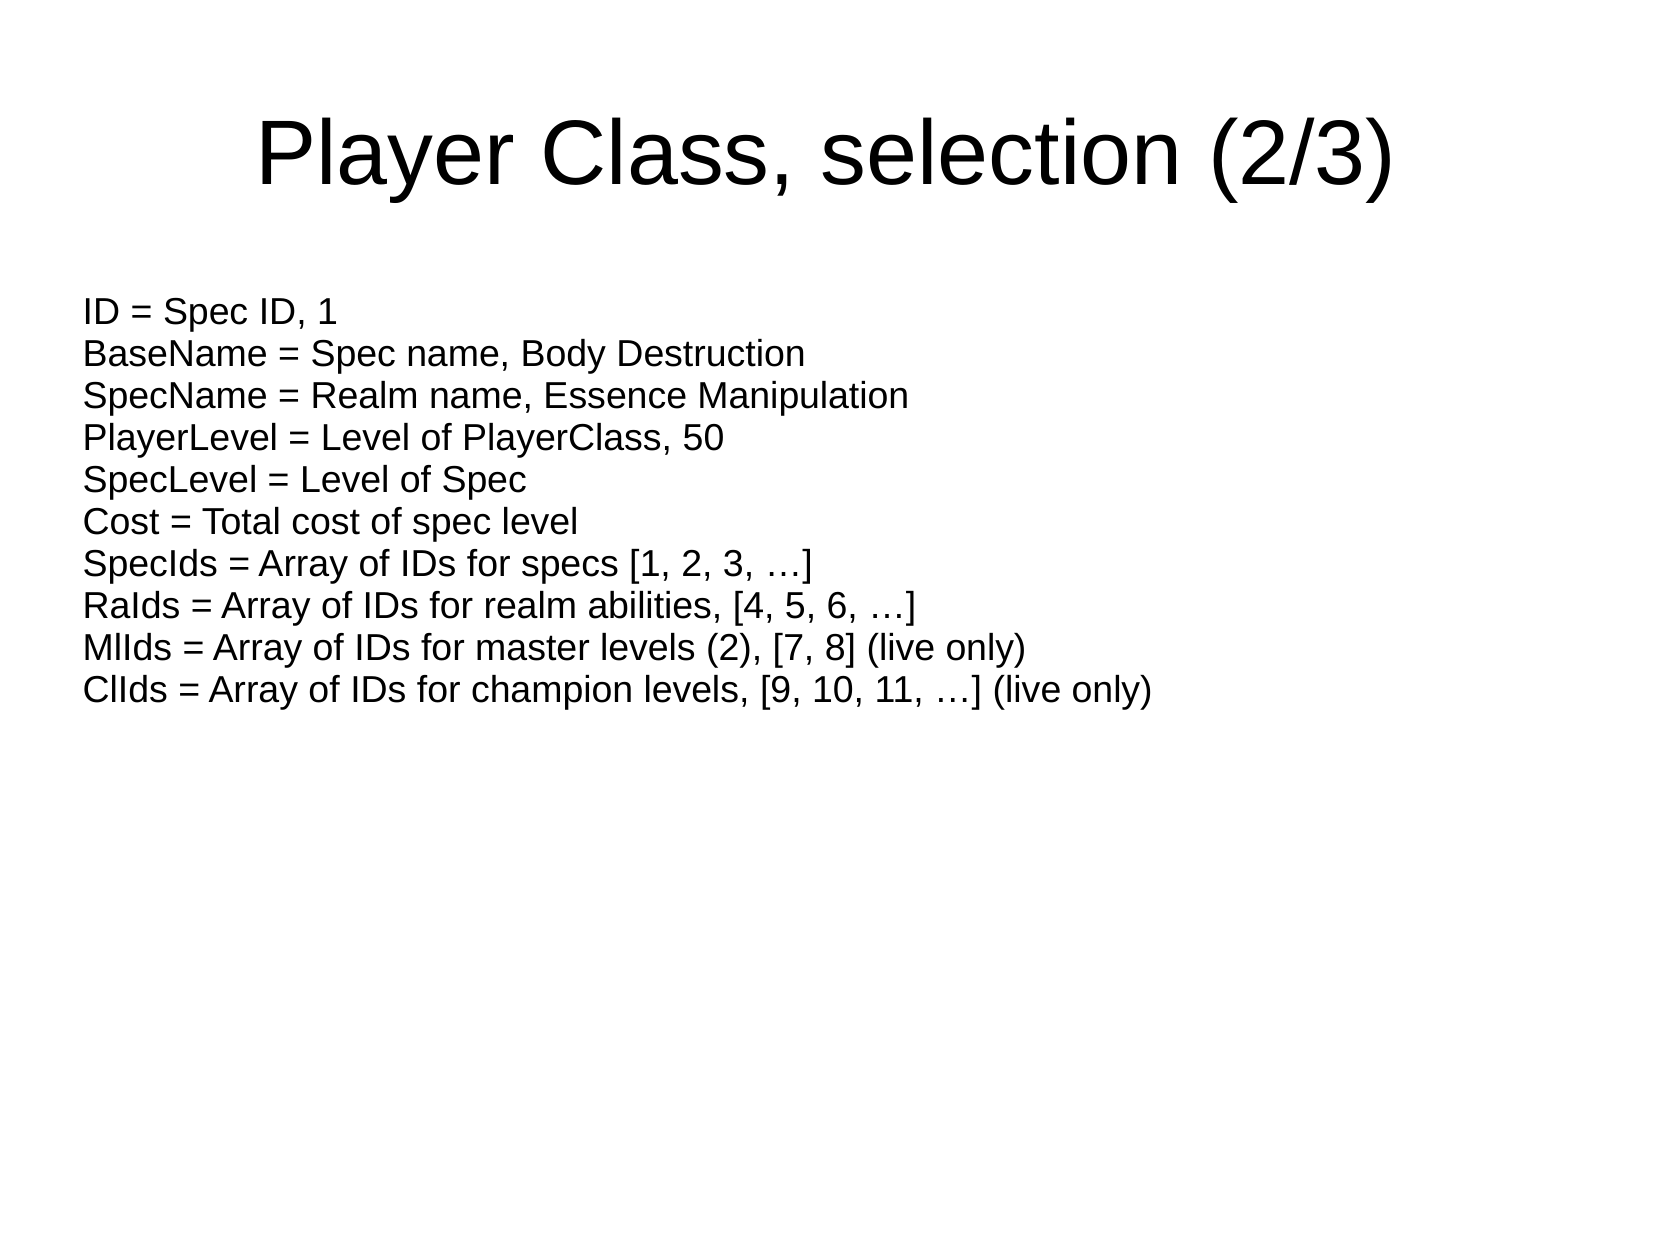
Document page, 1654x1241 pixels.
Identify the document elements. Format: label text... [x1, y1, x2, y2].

subtitle ID = Spec ID, 1 BaseName = Spec name, Body Destruction SpecName = Realm name, Essence Manipulation PlayerLevel = Level of PlayerClass, 50 SpecLevel = Level of Spec Cost = Total cost of spec level SpecIds = Array of IDs for specs [1, 2, 3, …] RaIds = Array of IDs for realm abilities, [4, 5, 6, …] MlIds = Array of IDs for master levels (2), [7, 8] (live only) ClIds = Array of IDs for champion levels, [9, 10, 11, …] (live only) [82, 290, 1571, 1010]
title Player Class, selection (2/3) [82, 49, 1571, 257]
